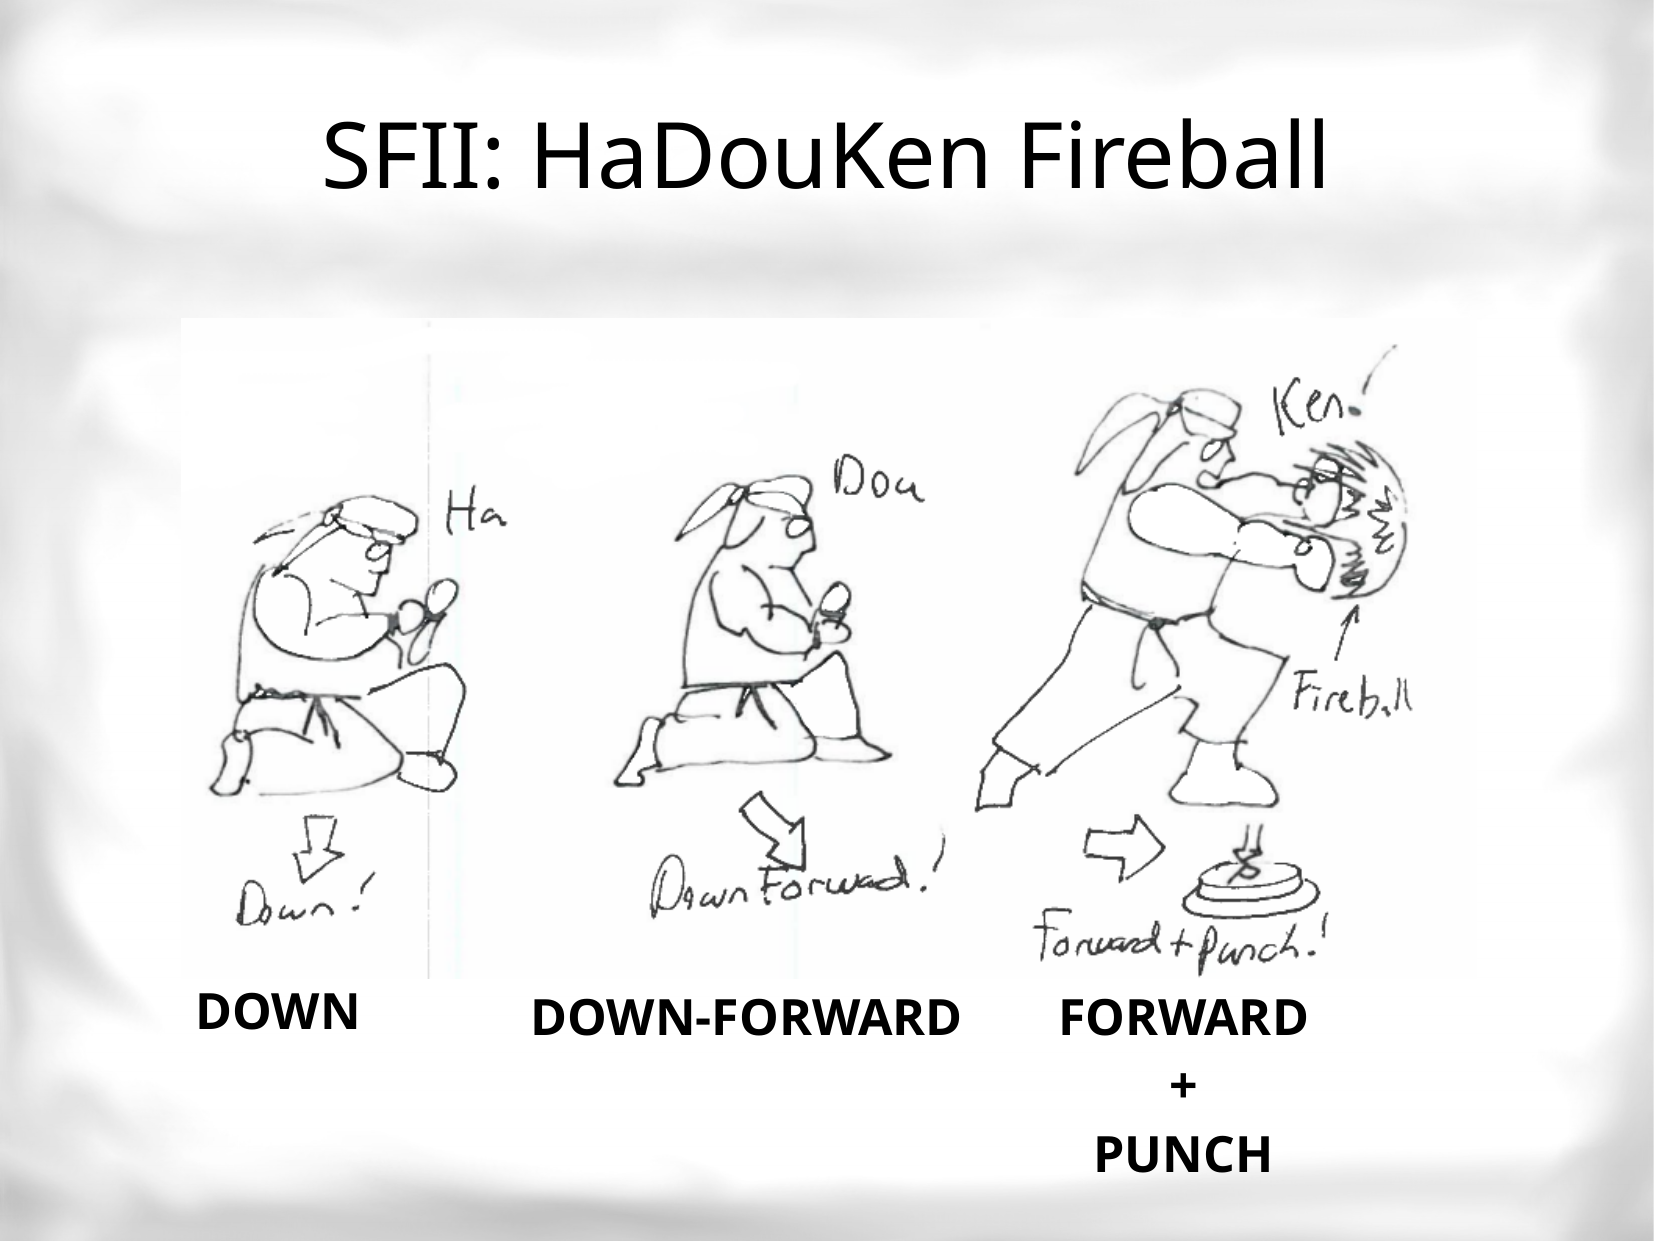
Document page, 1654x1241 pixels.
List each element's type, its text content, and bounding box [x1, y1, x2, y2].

text_box DOWN [181, 968, 461, 1150]
text_box DOWN-FORWARD [515, 974, 1043, 1156]
picture [0, 0, 1654, 1241]
title SFII: HaDouKen Fireball [82, 49, 1571, 257]
text_box FORWARD + PUNCH [1043, 974, 1571, 1158]
